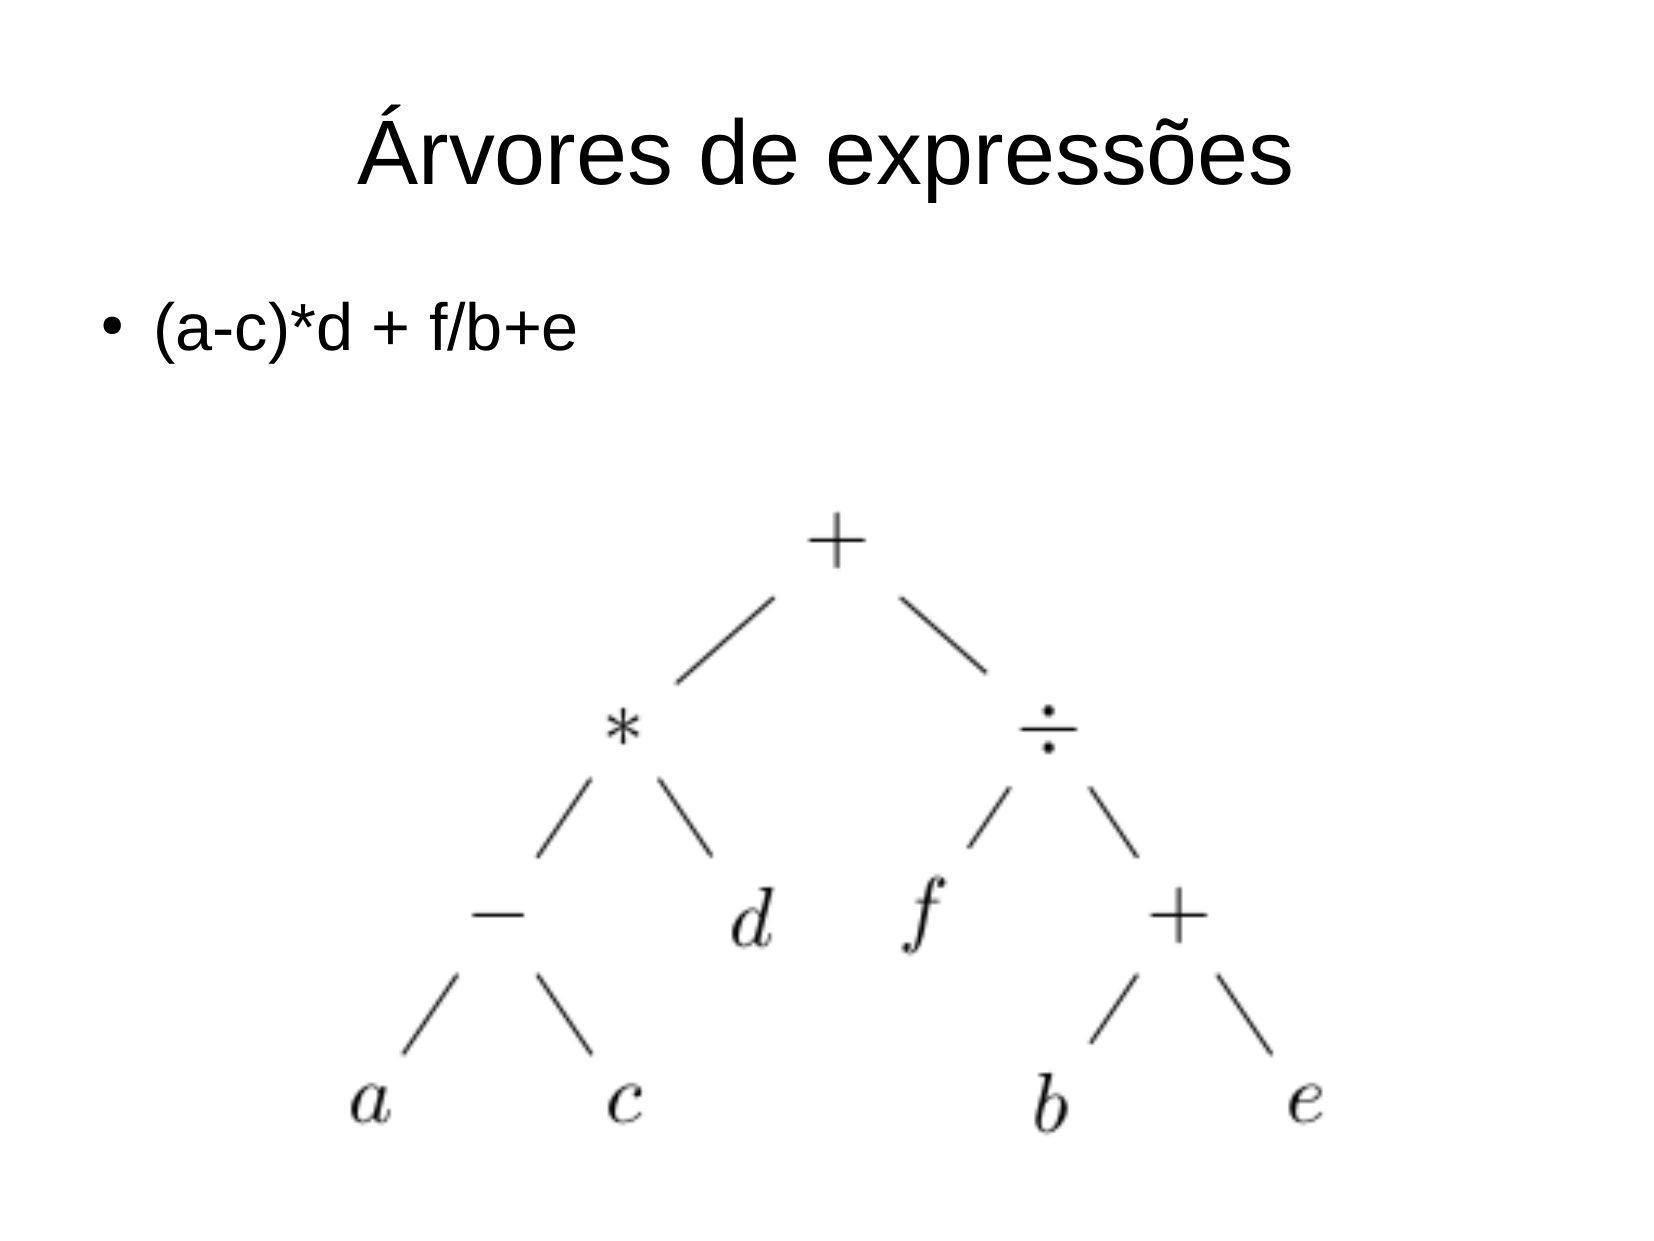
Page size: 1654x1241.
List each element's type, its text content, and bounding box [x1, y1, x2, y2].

picture [271, 455, 1453, 1182]
list (a-c)*d + f/b+e [82, 290, 1571, 1010]
title Árvores de expressões [82, 49, 1571, 257]
